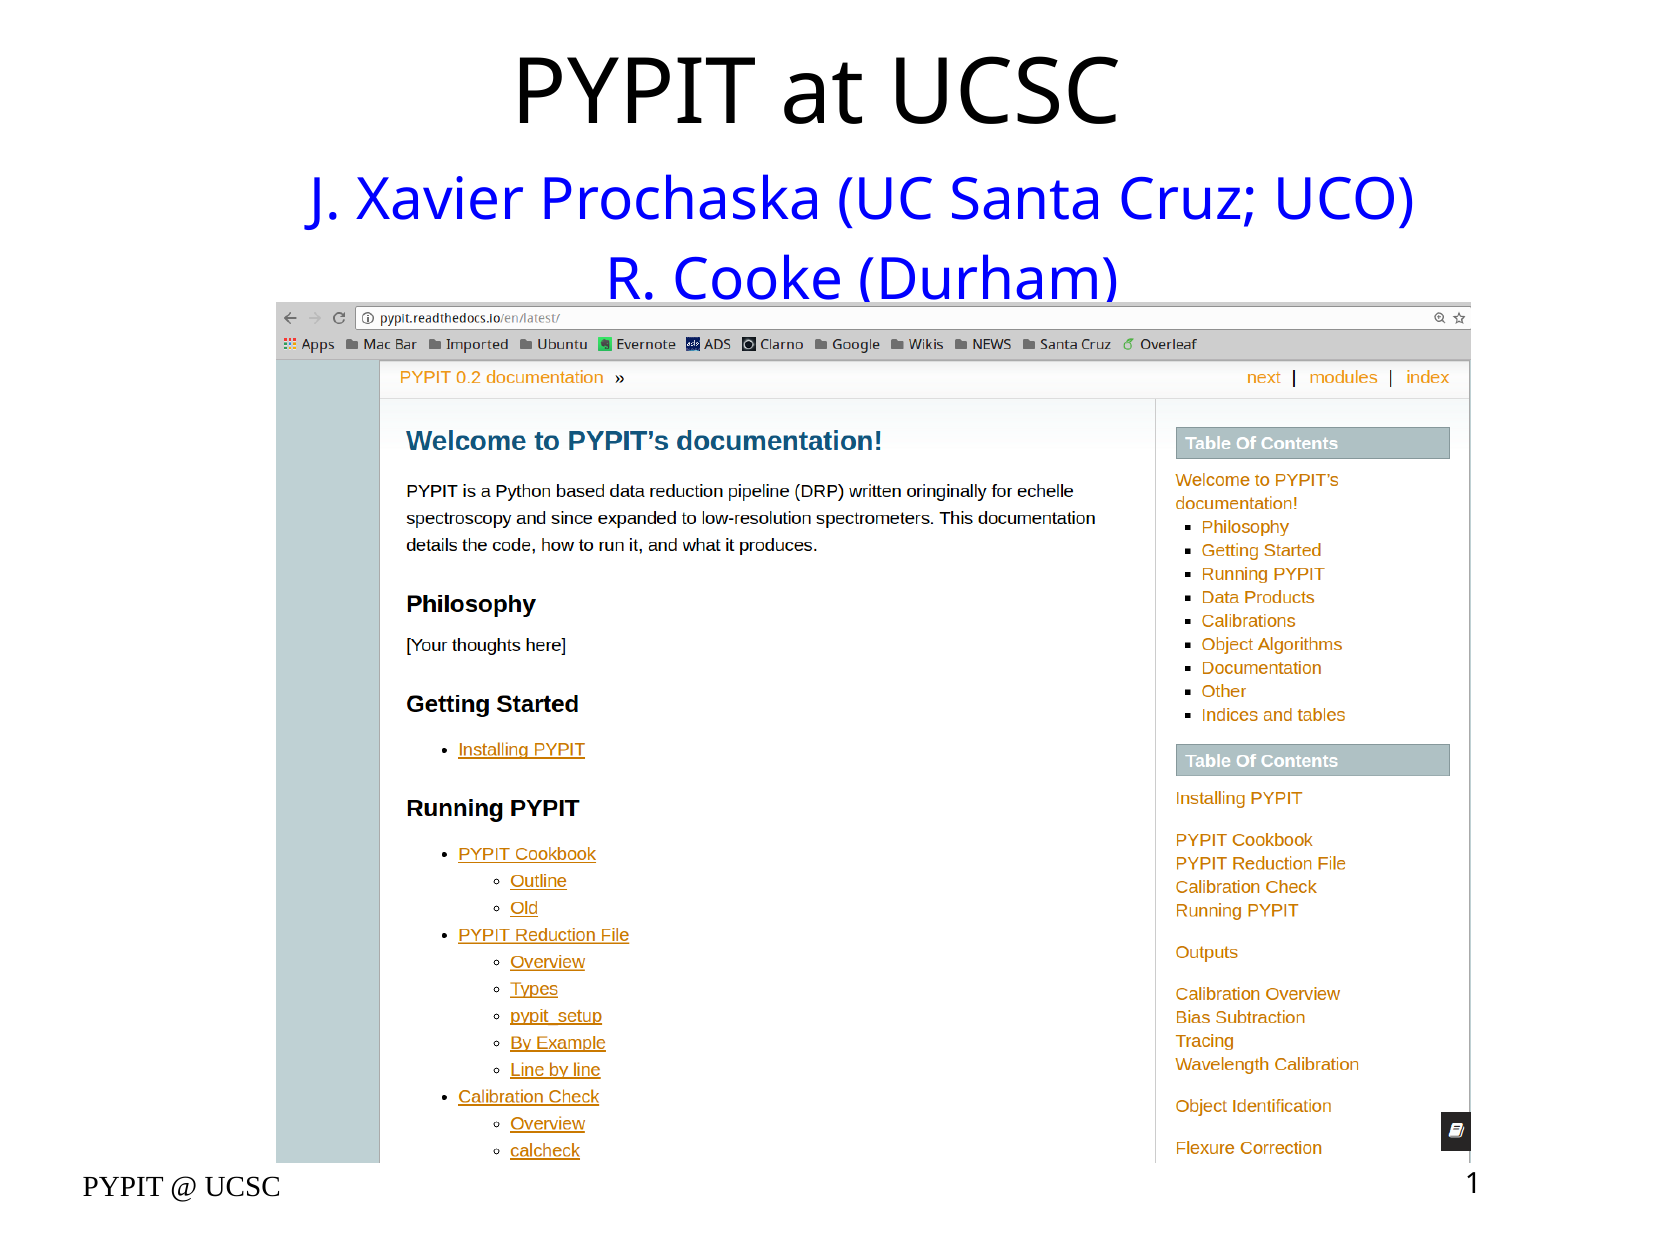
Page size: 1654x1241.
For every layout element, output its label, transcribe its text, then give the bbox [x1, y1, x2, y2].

text_box J. Xavier Prochaska (UC Santa Cruz; UCO) R. Cooke (Durham) [135, 150, 1591, 317]
picture [276, 302, 1471, 1163]
title PYPIT at UCSC [180, 11, 1478, 150]
